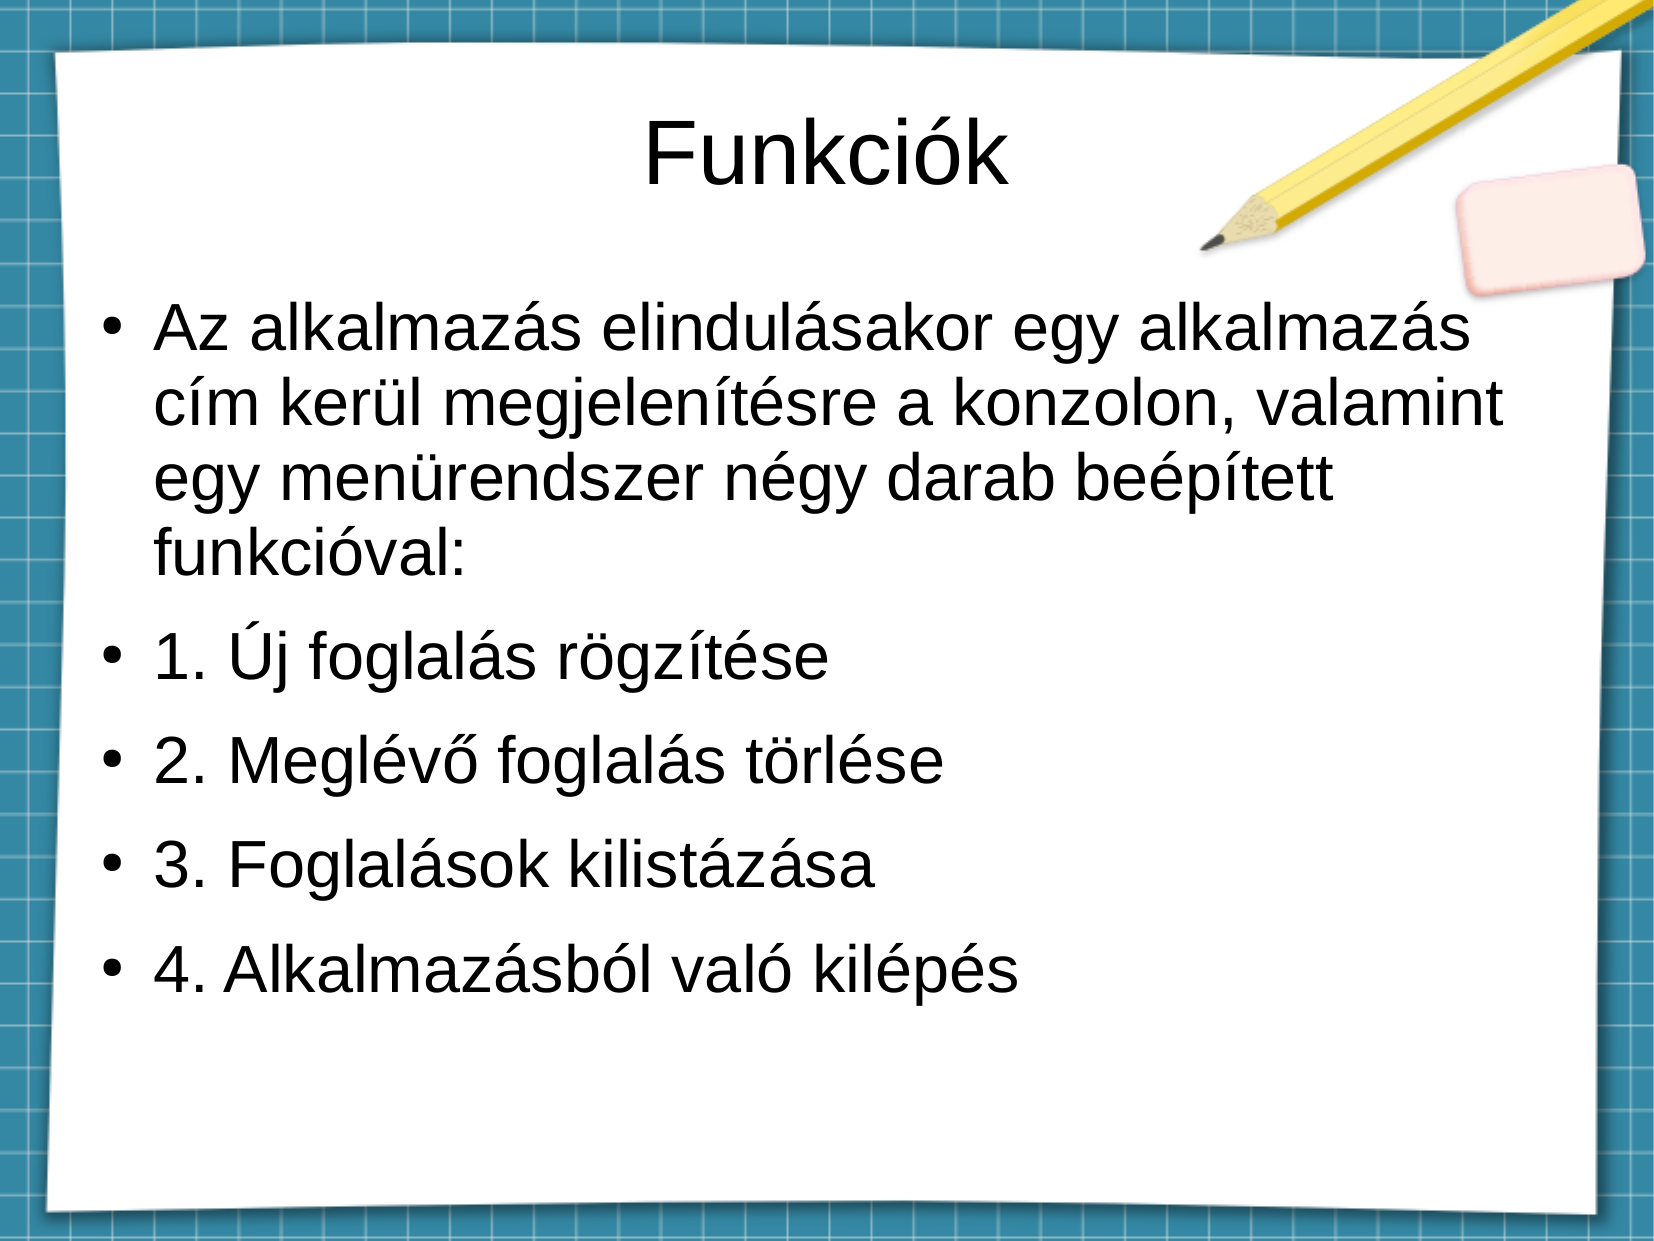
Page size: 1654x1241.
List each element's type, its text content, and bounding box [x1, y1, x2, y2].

list Az alkalmazás elindulásakor egy alkalmazás cím kerül megjelenítésre a konzolon, valamint egy menürendszer négy darab beépített funkcióval: 1. Új foglalás rögzítése 2. Meglévő foglalás törlése 3. Foglalások kilistázása 4. Alkalmazásból való kilépés [82, 290, 1571, 1010]
title Funkciók [82, 49, 1571, 257]
picture [0, 0, 1654, 1241]
